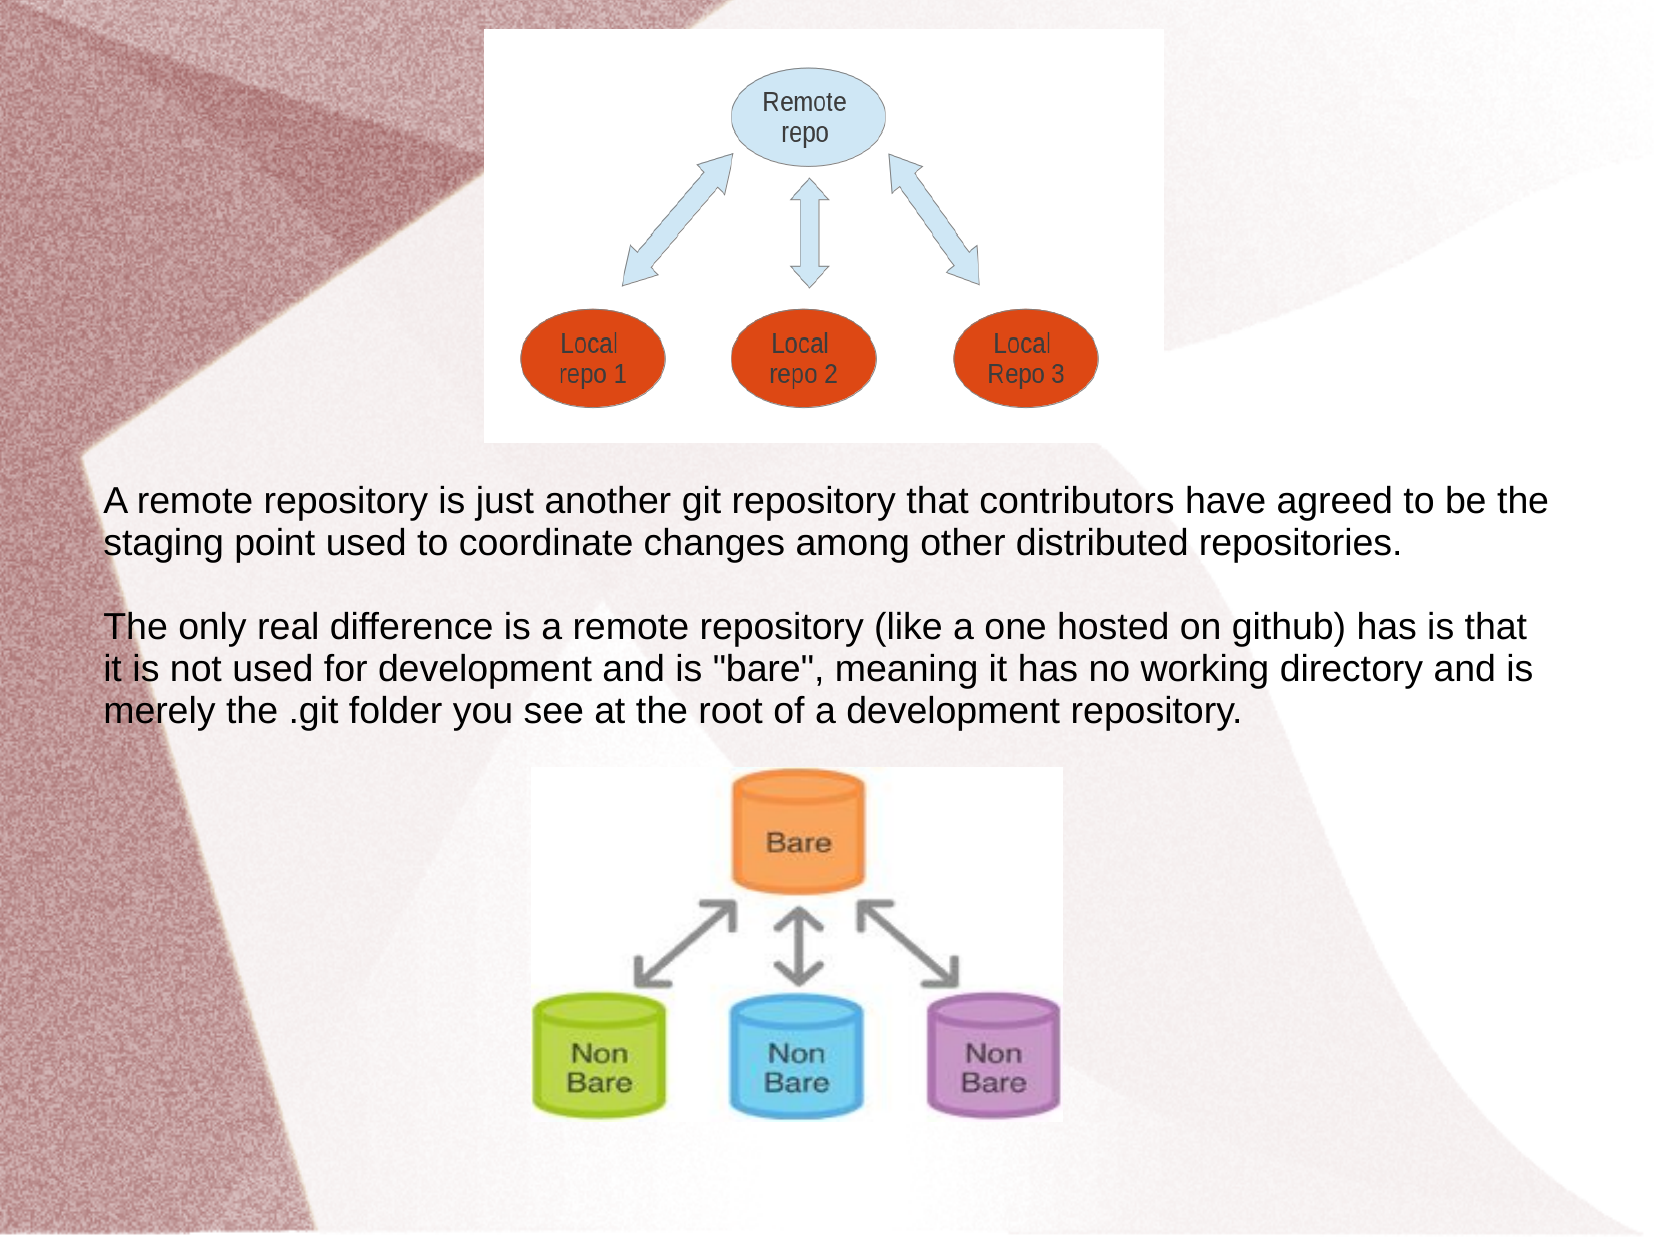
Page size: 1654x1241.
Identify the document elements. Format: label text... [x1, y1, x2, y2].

text_box A remote repository is just another git repository that contributors have agreed to be the staging point used to coordinate changes among other distributed repositories. The only real difference is a remote repository (like a one hosted on github) has is that it is not used for development and is "bare", meaning it has no working directory and is merely the .git folder you see at the root of a development repository. [88, 472, 1565, 782]
picture [0, 0, 1654, 1241]
